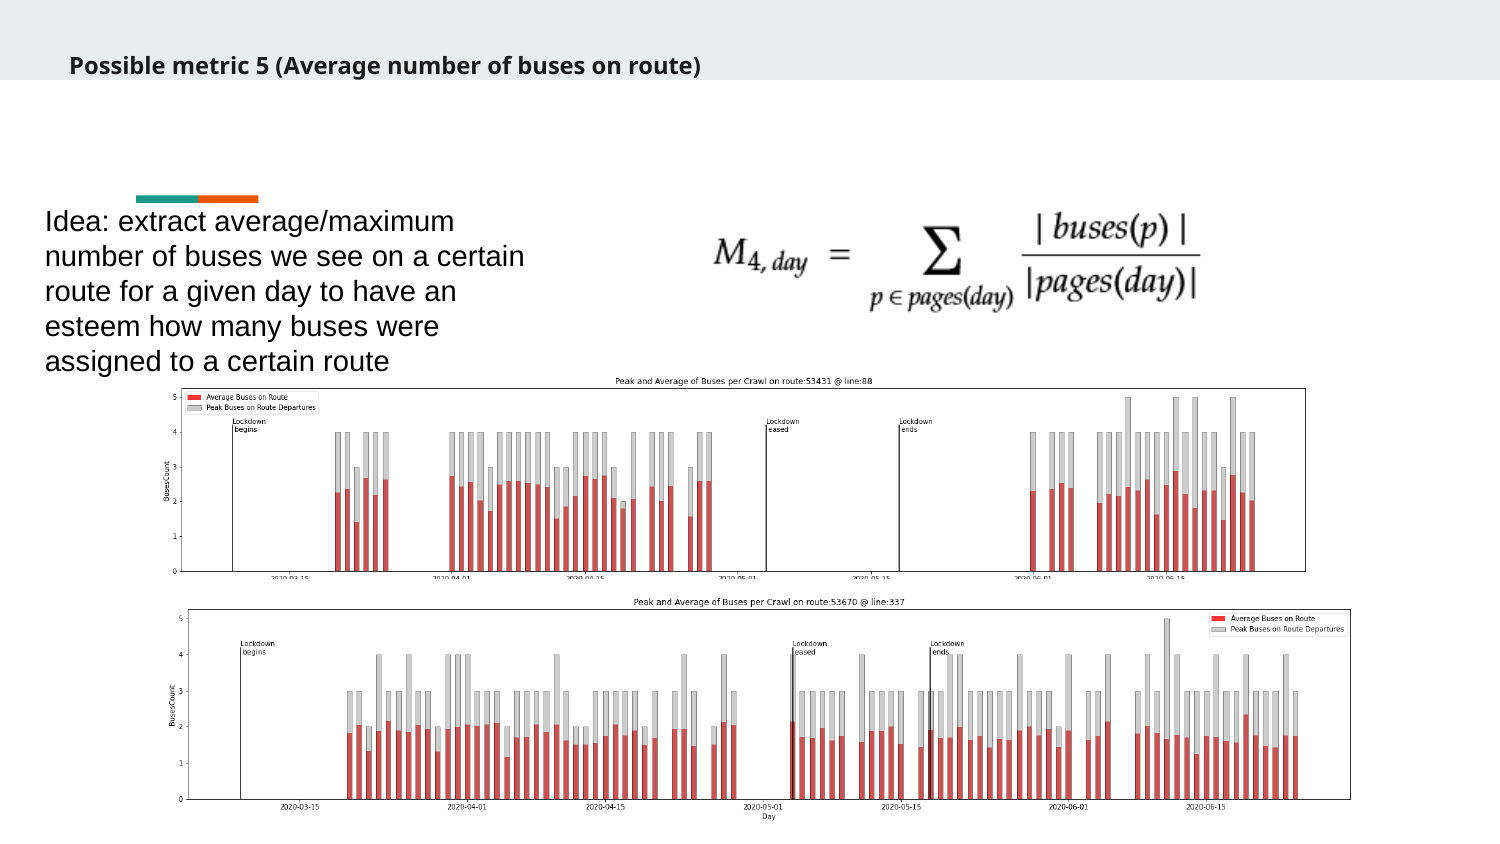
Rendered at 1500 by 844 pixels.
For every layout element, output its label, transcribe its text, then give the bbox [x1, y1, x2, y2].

text_box Idea: extract average/maximum number of buses we see on a certain route for a given day to have an esteem how many buses were assigned to a certain route [29, 187, 575, 393]
title Possible metric 5 (Average number of buses on route) [54, 35, 1316, 124]
picture [0, 359, 1500, 830]
picture [601, 179, 1426, 335]
